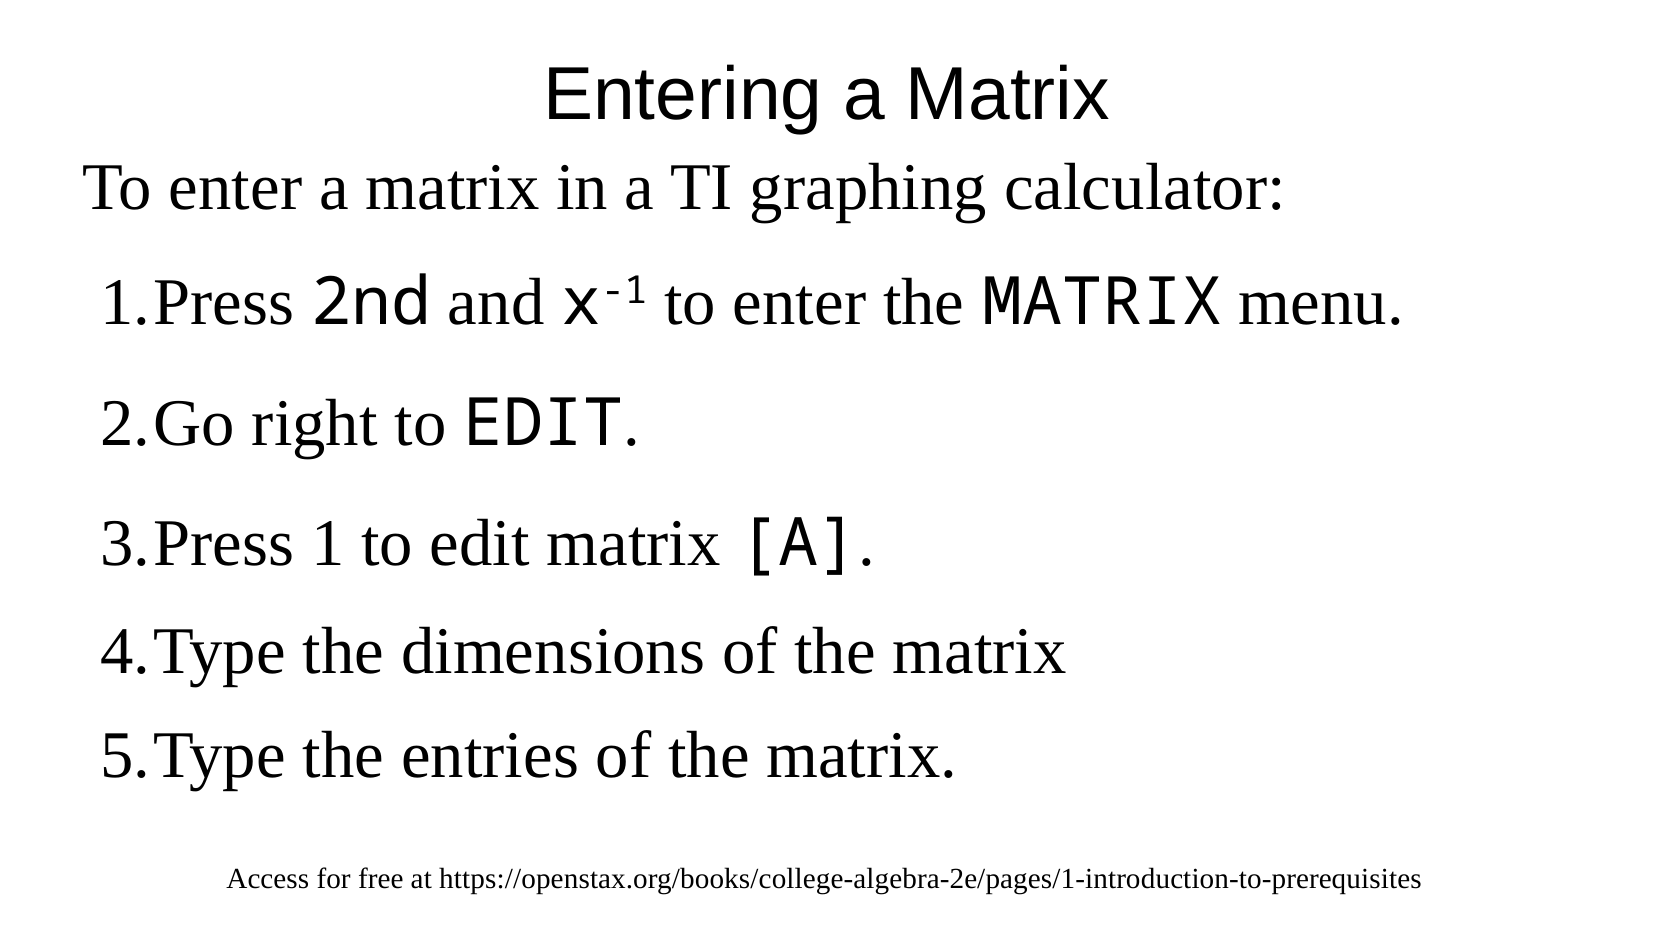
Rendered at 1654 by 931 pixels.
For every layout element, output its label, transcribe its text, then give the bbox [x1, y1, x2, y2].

list To enter a matrix in a TI graphing calculator: Press 2nd and x-1 to enter the MATRIX menu. Go right to EDIT. Press 1 to edit matrix [A]. Type the dimensions of the matrix Type the entries of the matrix. [82, 150, 1571, 826]
title Entering a Matrix [82, 37, 1571, 150]
